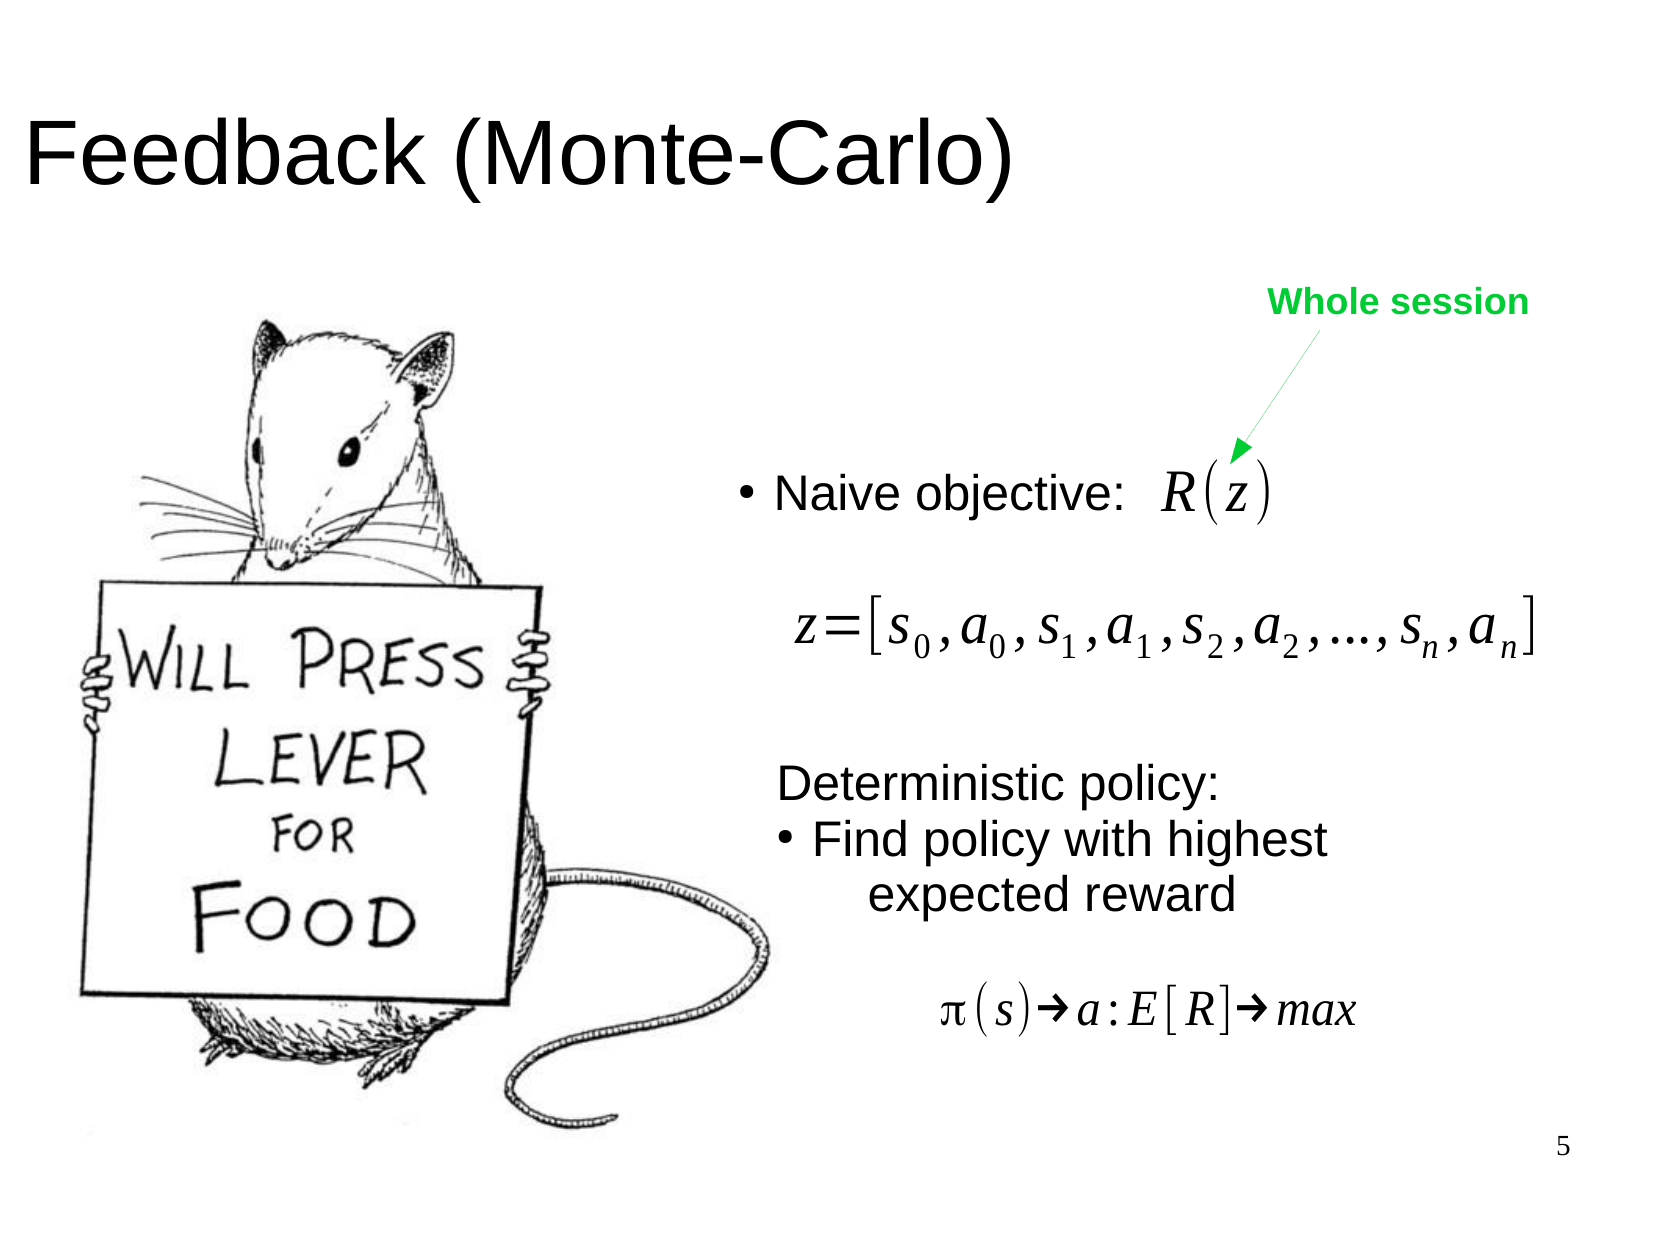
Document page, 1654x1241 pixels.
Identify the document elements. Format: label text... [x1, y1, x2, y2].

chart [777, 591, 1552, 668]
text_box Deterministic policy: Find policy with highest expected reward [740, 754, 1654, 924]
picture [0, 250, 791, 1241]
chart [1143, 455, 1288, 528]
text_box Whole session [1252, 273, 1546, 331]
text_box Naive objective: [738, 464, 1654, 578]
title Feedback (Monte-Carlo) [23, 49, 1512, 257]
chart [928, 977, 1372, 1039]
